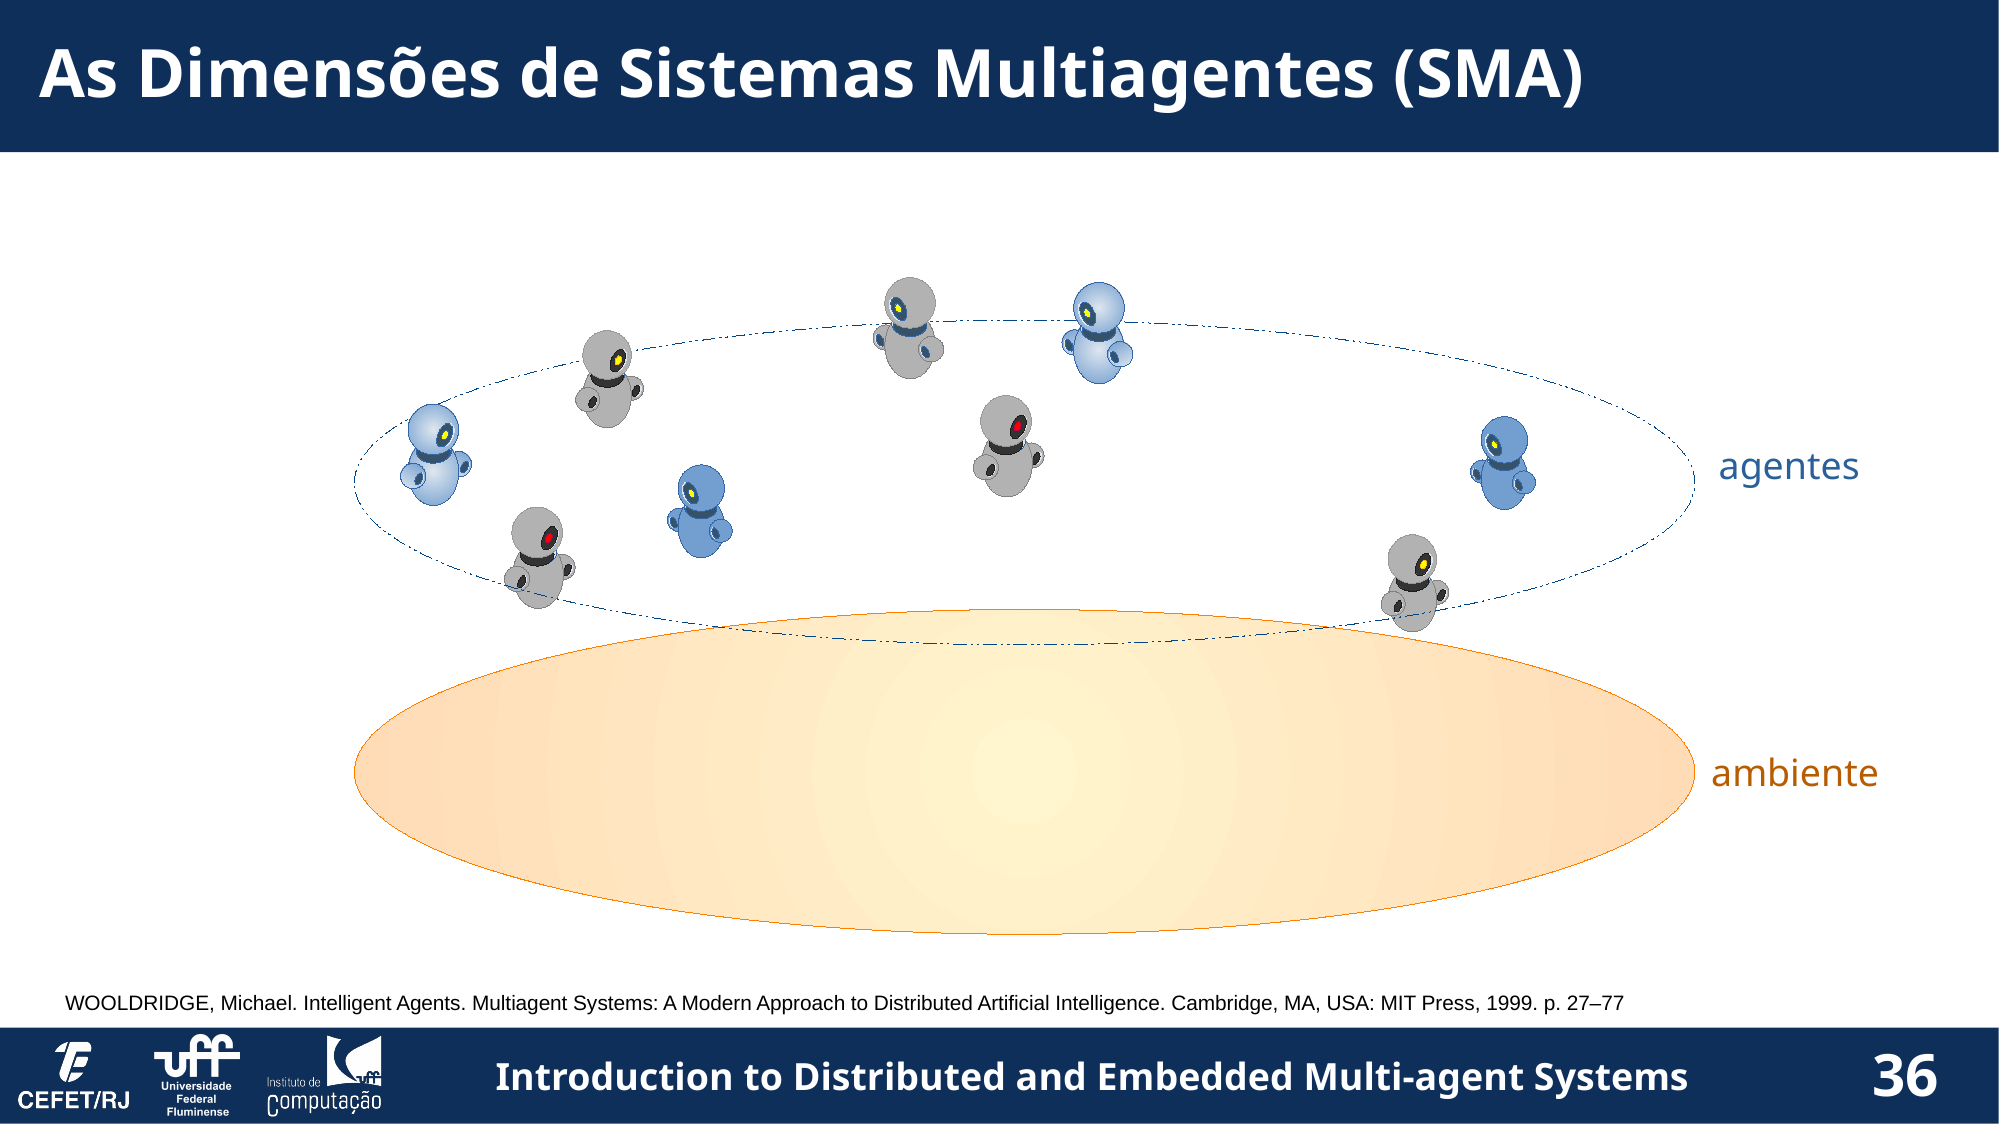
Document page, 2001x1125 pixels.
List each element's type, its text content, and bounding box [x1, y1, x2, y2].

text_box [400, 404, 472, 506]
text_box [1381, 534, 1449, 632]
picture [18, 1021, 129, 1125]
text_box agentes [1612, 434, 1967, 495]
text_box [973, 395, 1045, 497]
text_box [873, 277, 944, 379]
picture [265, 1033, 383, 1117]
text_box [667, 464, 733, 558]
text_box [354, 609, 1684, 935]
text_box [1470, 416, 1536, 510]
text_box [1061, 282, 1133, 384]
text_box ambiente [1618, 741, 1973, 802]
picture [153, 1033, 241, 1121]
text_box As Dimensões de Sistemas Multiagentes (SMA) [25, 23, 1999, 119]
text_box WOOLDRIDGE, Michael. Intelligent Agents. Multiagent Systems: A Modern Approach to Distributed Artificial Intelligence. Cambridge, MA, USA: MIT Press, 1999. p. 27–77 [50, 982, 1969, 1023]
text_box [575, 330, 644, 428]
text_box [504, 507, 576, 609]
